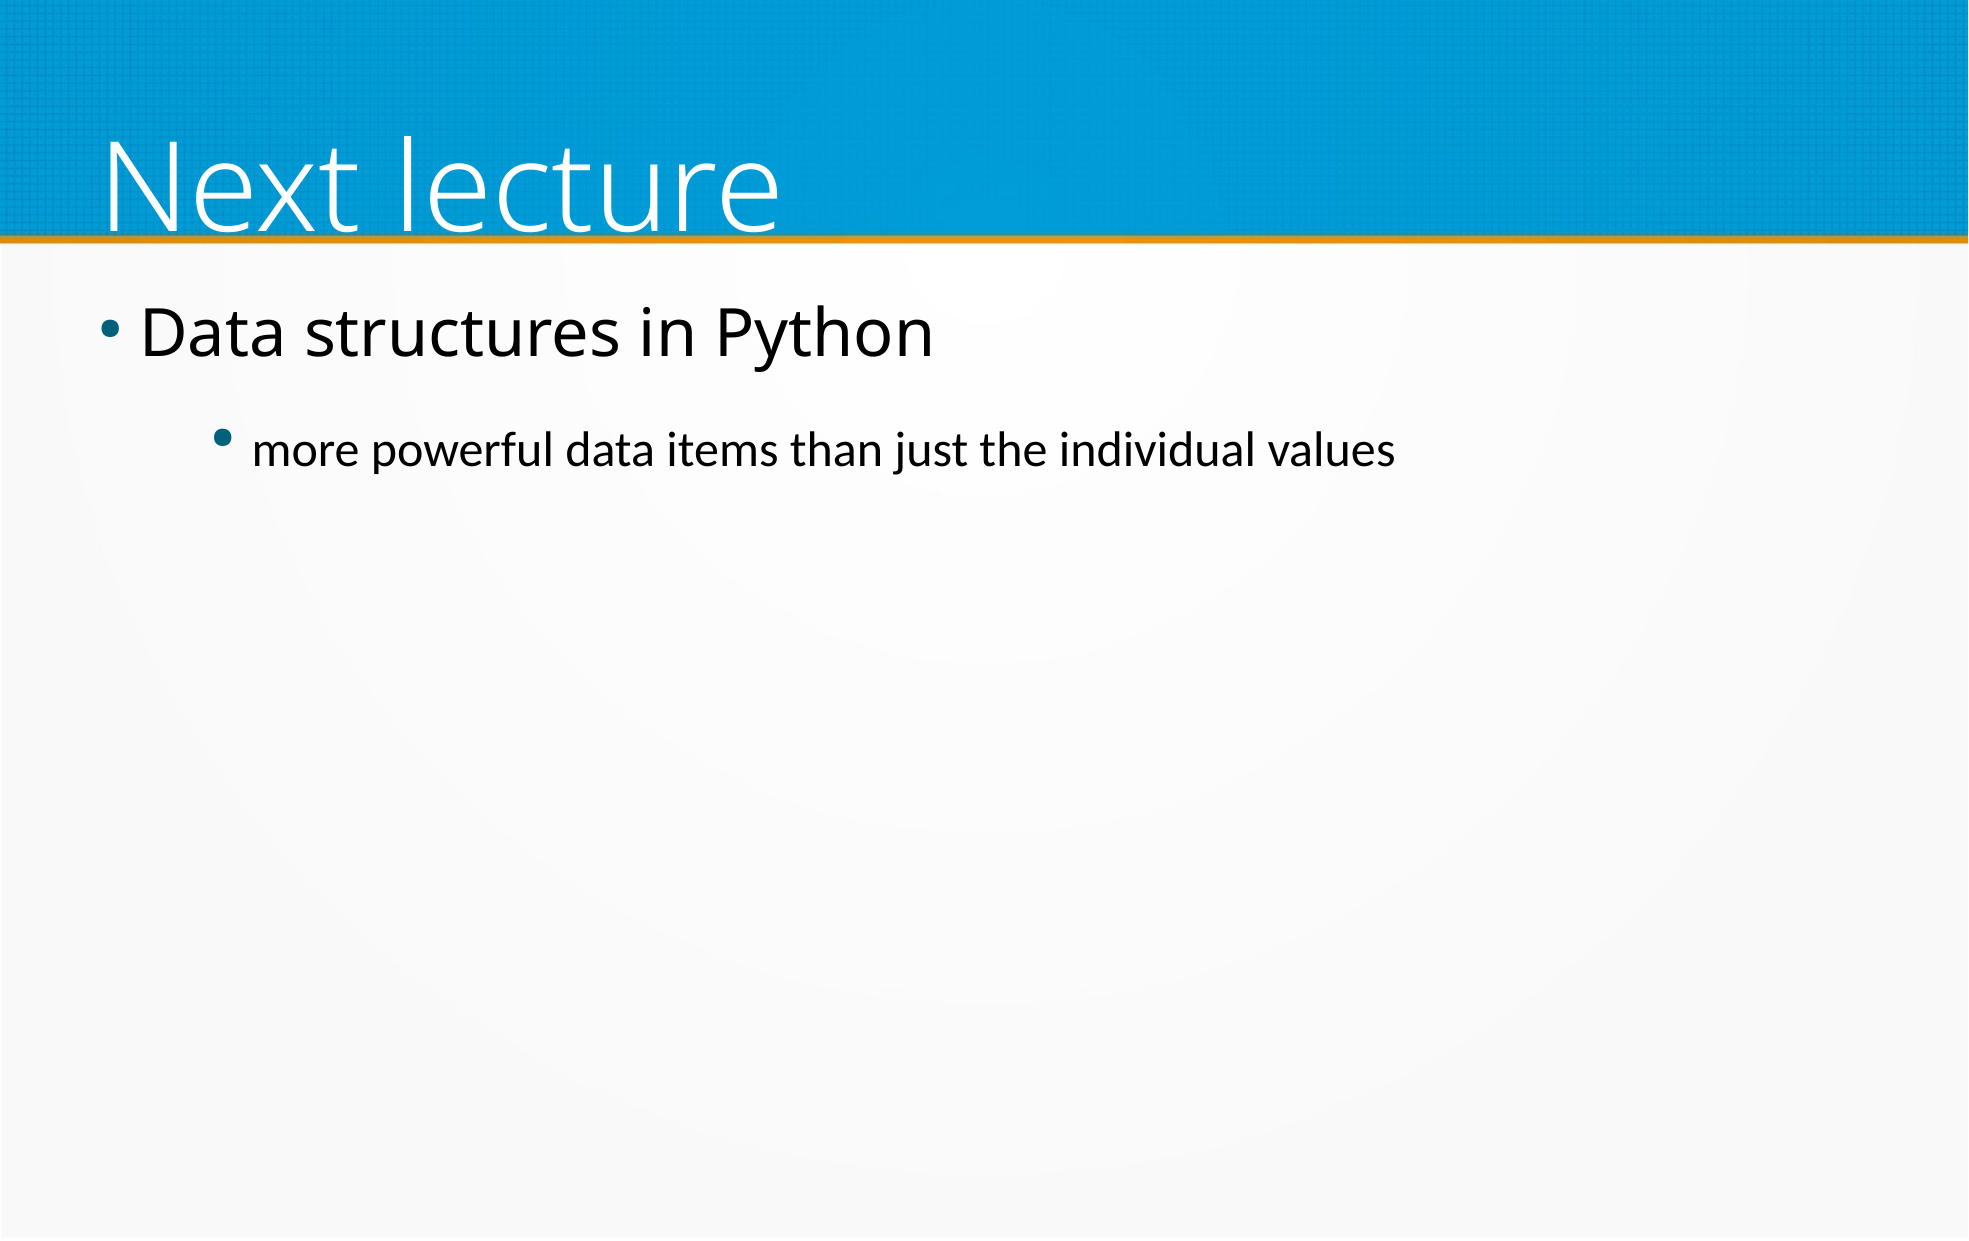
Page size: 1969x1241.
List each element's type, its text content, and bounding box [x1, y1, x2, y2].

title Next lecture [98, 49, 1870, 257]
picture [0, 233, 1969, 1241]
list Data structures in Python more powerful data items than just the individual values [98, 290, 1870, 1010]
